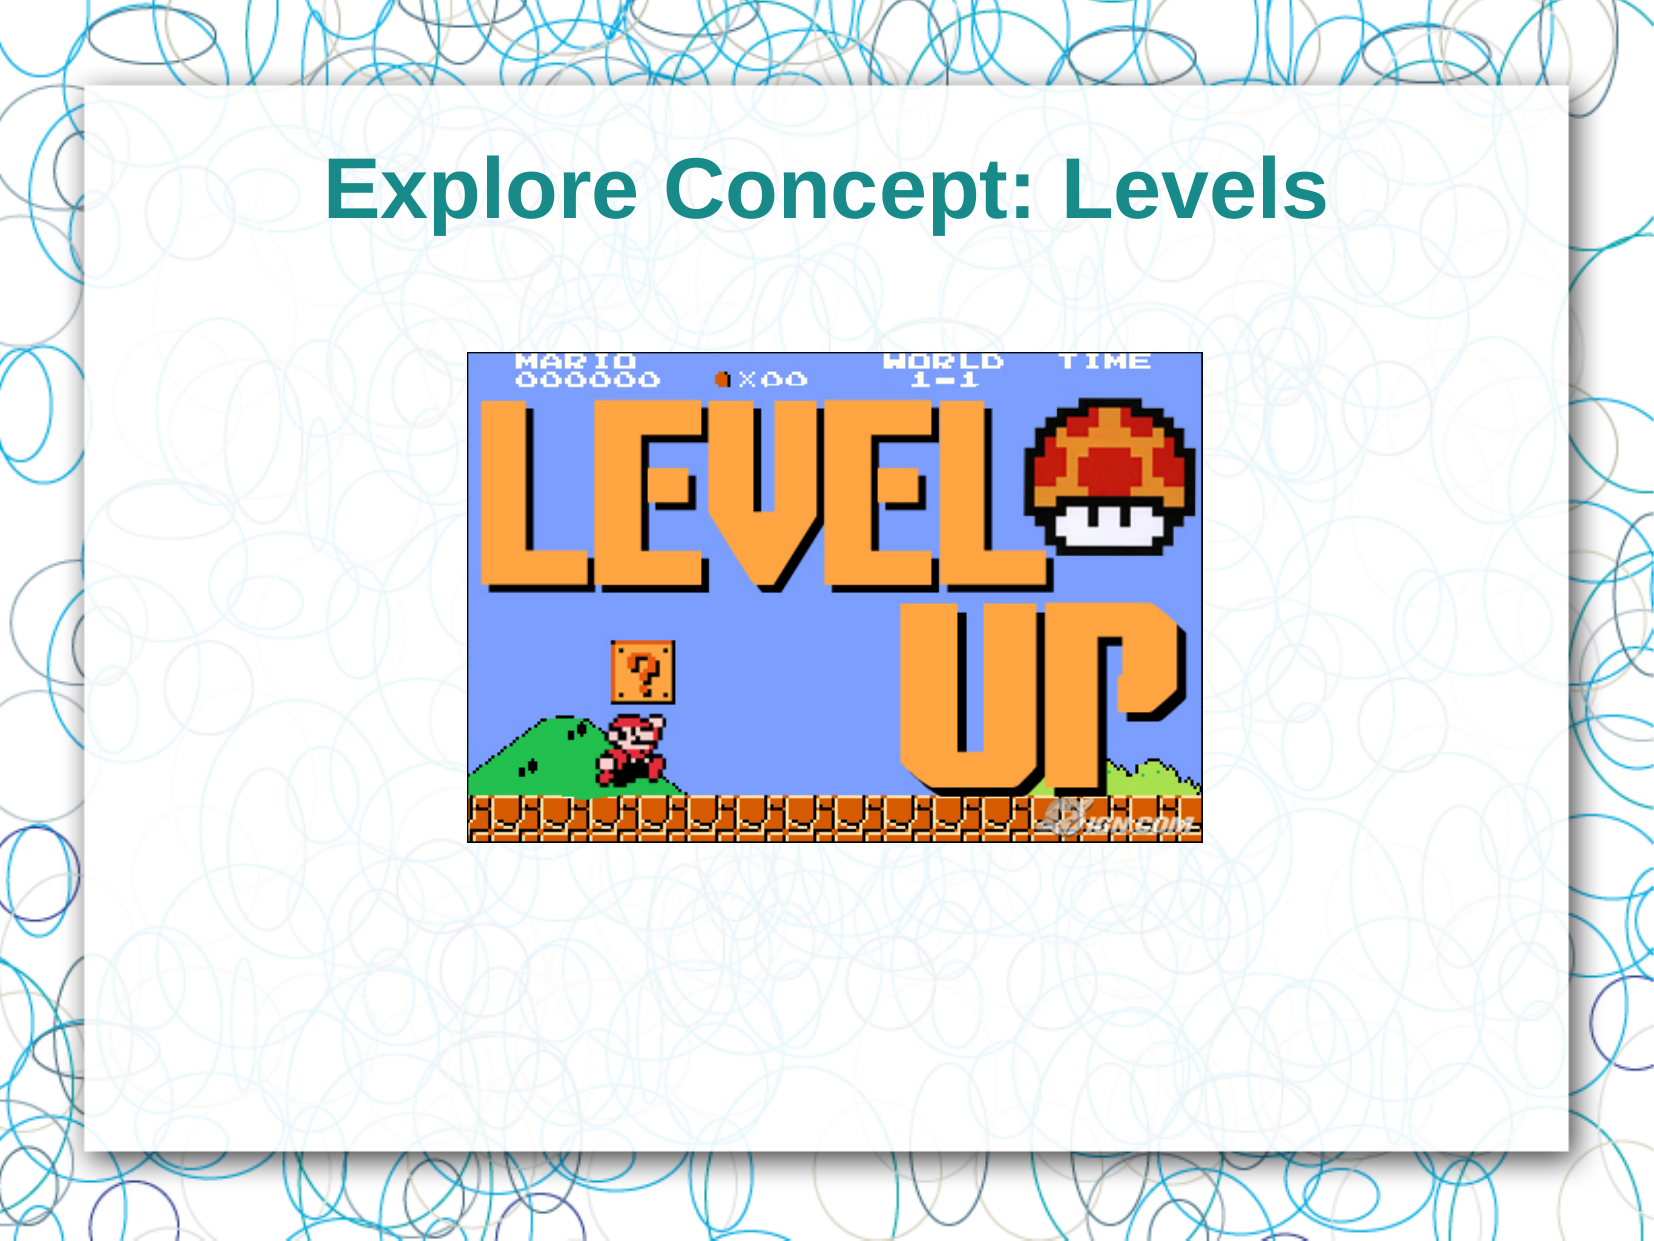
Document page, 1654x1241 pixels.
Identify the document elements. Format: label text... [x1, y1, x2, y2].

title Explore Concept: Levels [82, 84, 1571, 292]
picture [0, 0, 1654, 1241]
